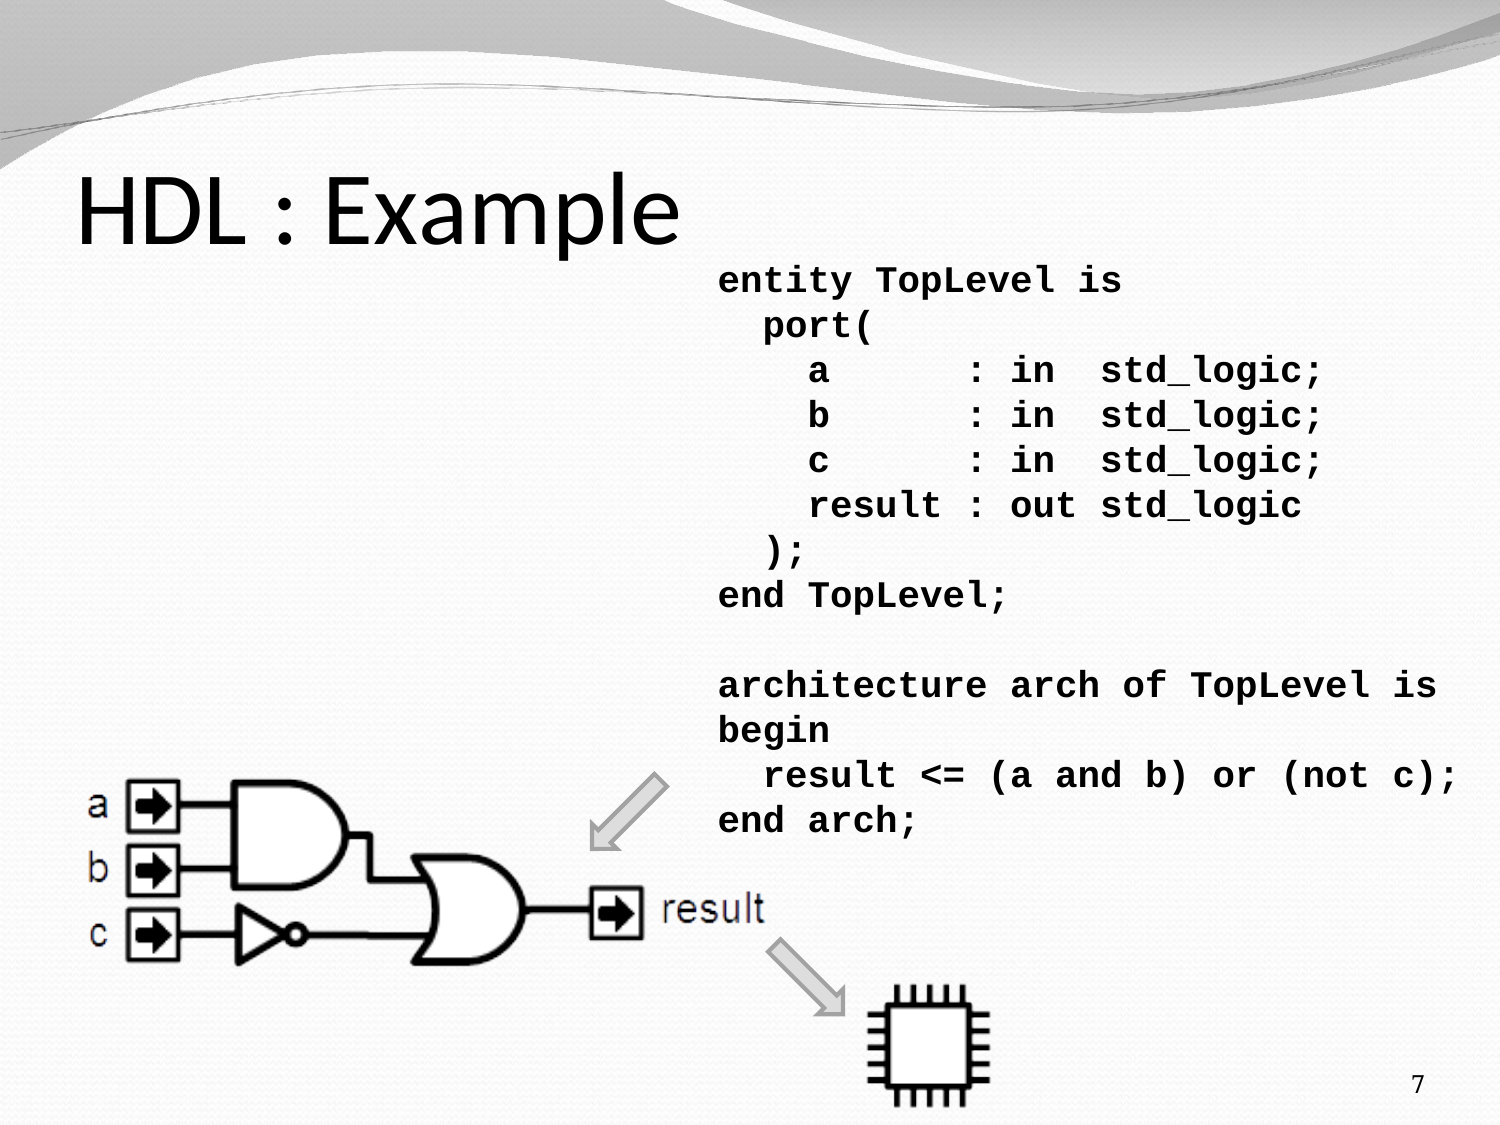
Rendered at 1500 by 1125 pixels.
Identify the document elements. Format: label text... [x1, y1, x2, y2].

text_box [768, 939, 844, 1015]
title HDL : Example [75, 78, 1426, 266]
picture [0, 0, 1500, 1125]
text_box entity TopLevel is port( a : in std_logic; b : in std_logic; c : in std_logic; result : out std_logic ); end TopLevel; architecture arch of TopLevel is begin result <= (a and b) or (not c); end arch; [702, 248, 1500, 893]
text_box <numéro> [1299, 1042, 1426, 1103]
